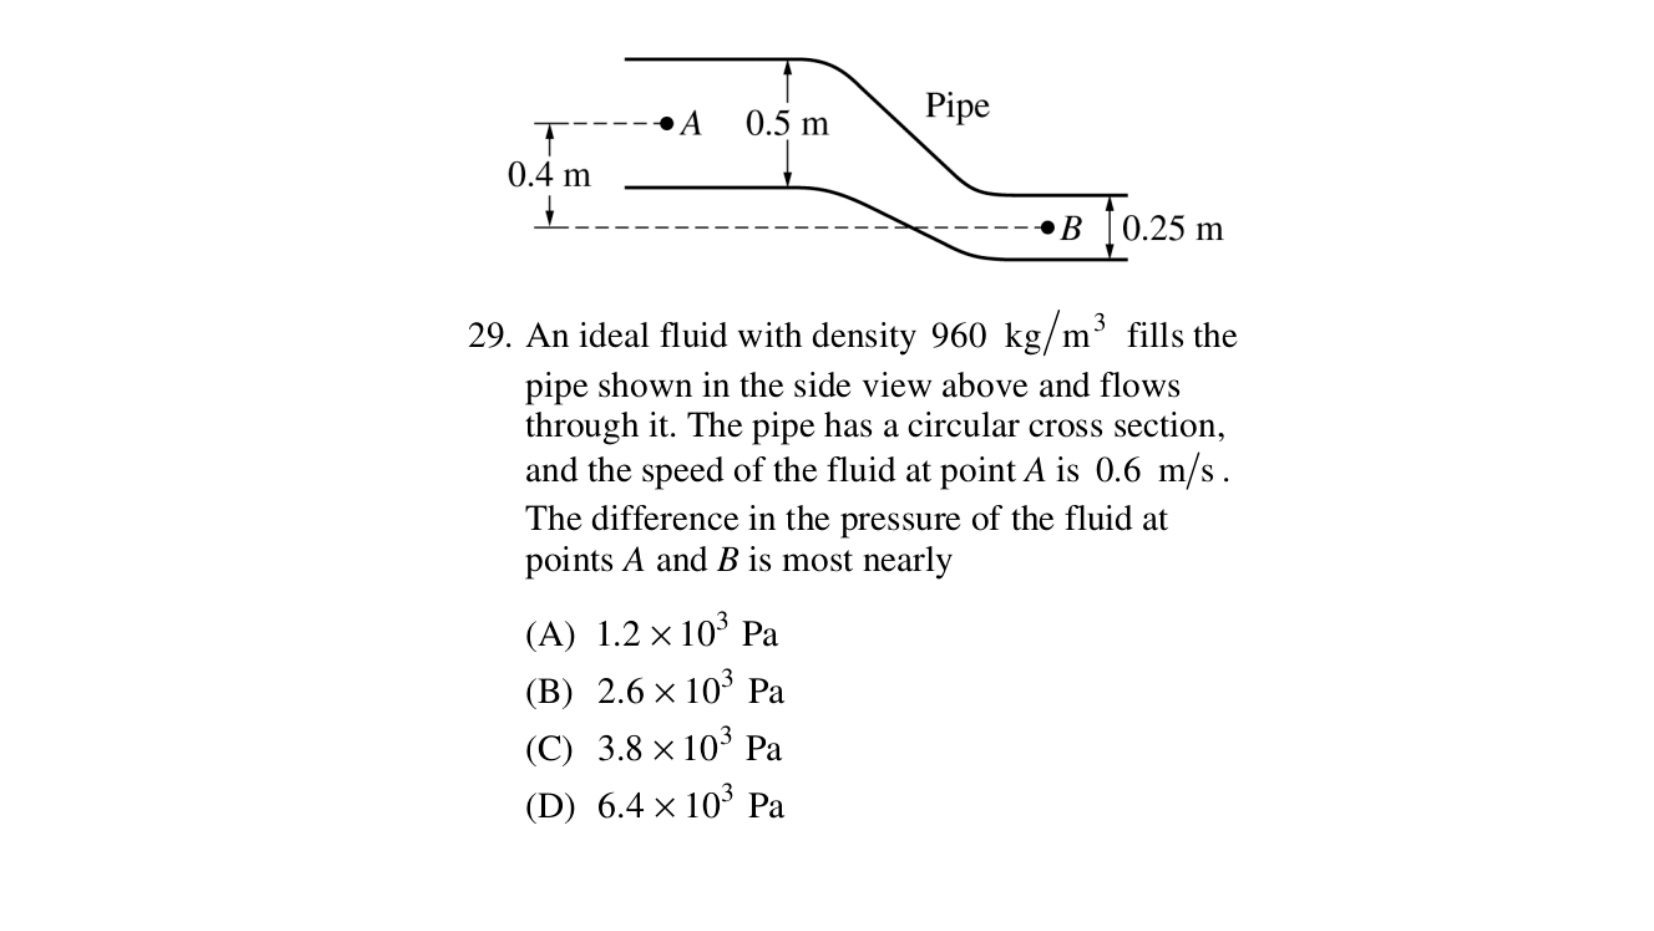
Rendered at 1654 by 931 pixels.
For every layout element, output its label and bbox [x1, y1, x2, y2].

picture [468, 57, 1238, 826]
